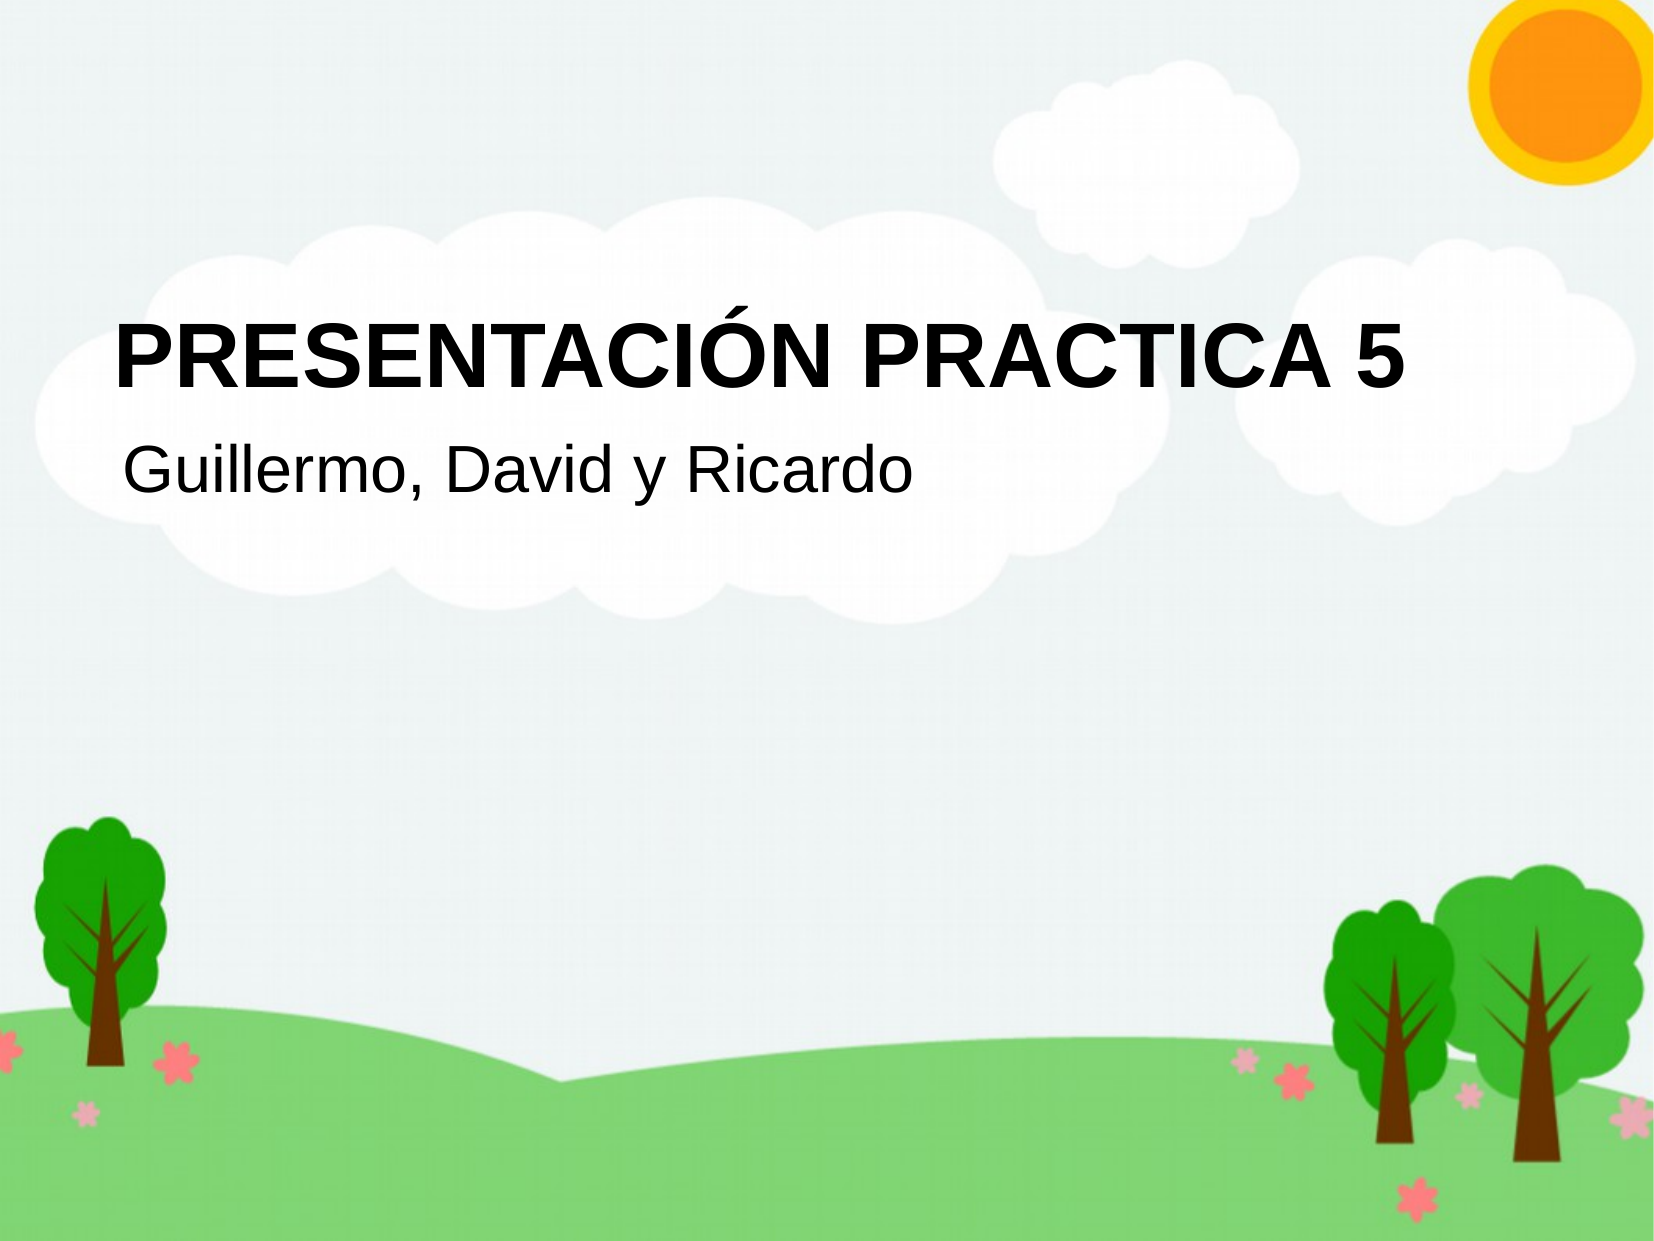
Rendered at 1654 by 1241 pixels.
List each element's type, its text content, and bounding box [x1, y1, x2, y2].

list Guillermo, David y Ricardo [0, 431, 916, 591]
title PRESENTACIÓN PRACTICA 5 [41, 208, 1506, 502]
picture [0, 0, 1654, 1241]
